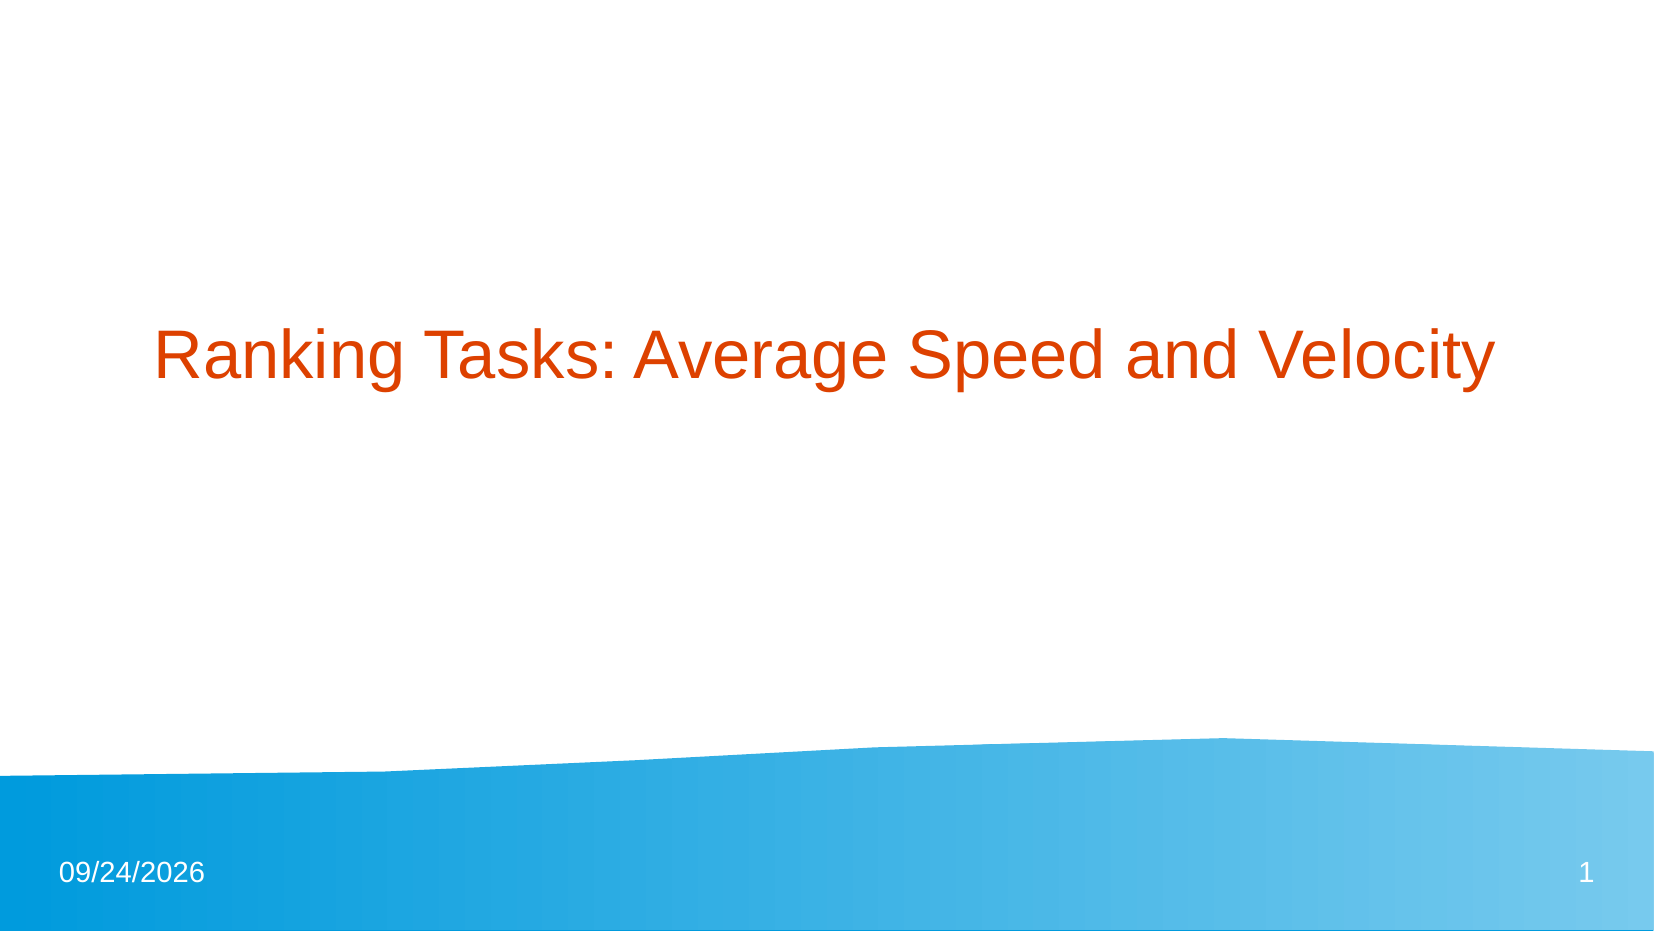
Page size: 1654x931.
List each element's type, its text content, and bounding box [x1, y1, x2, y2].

title Ranking Tasks: Average Speed and Velocity [0, 265, 1651, 443]
